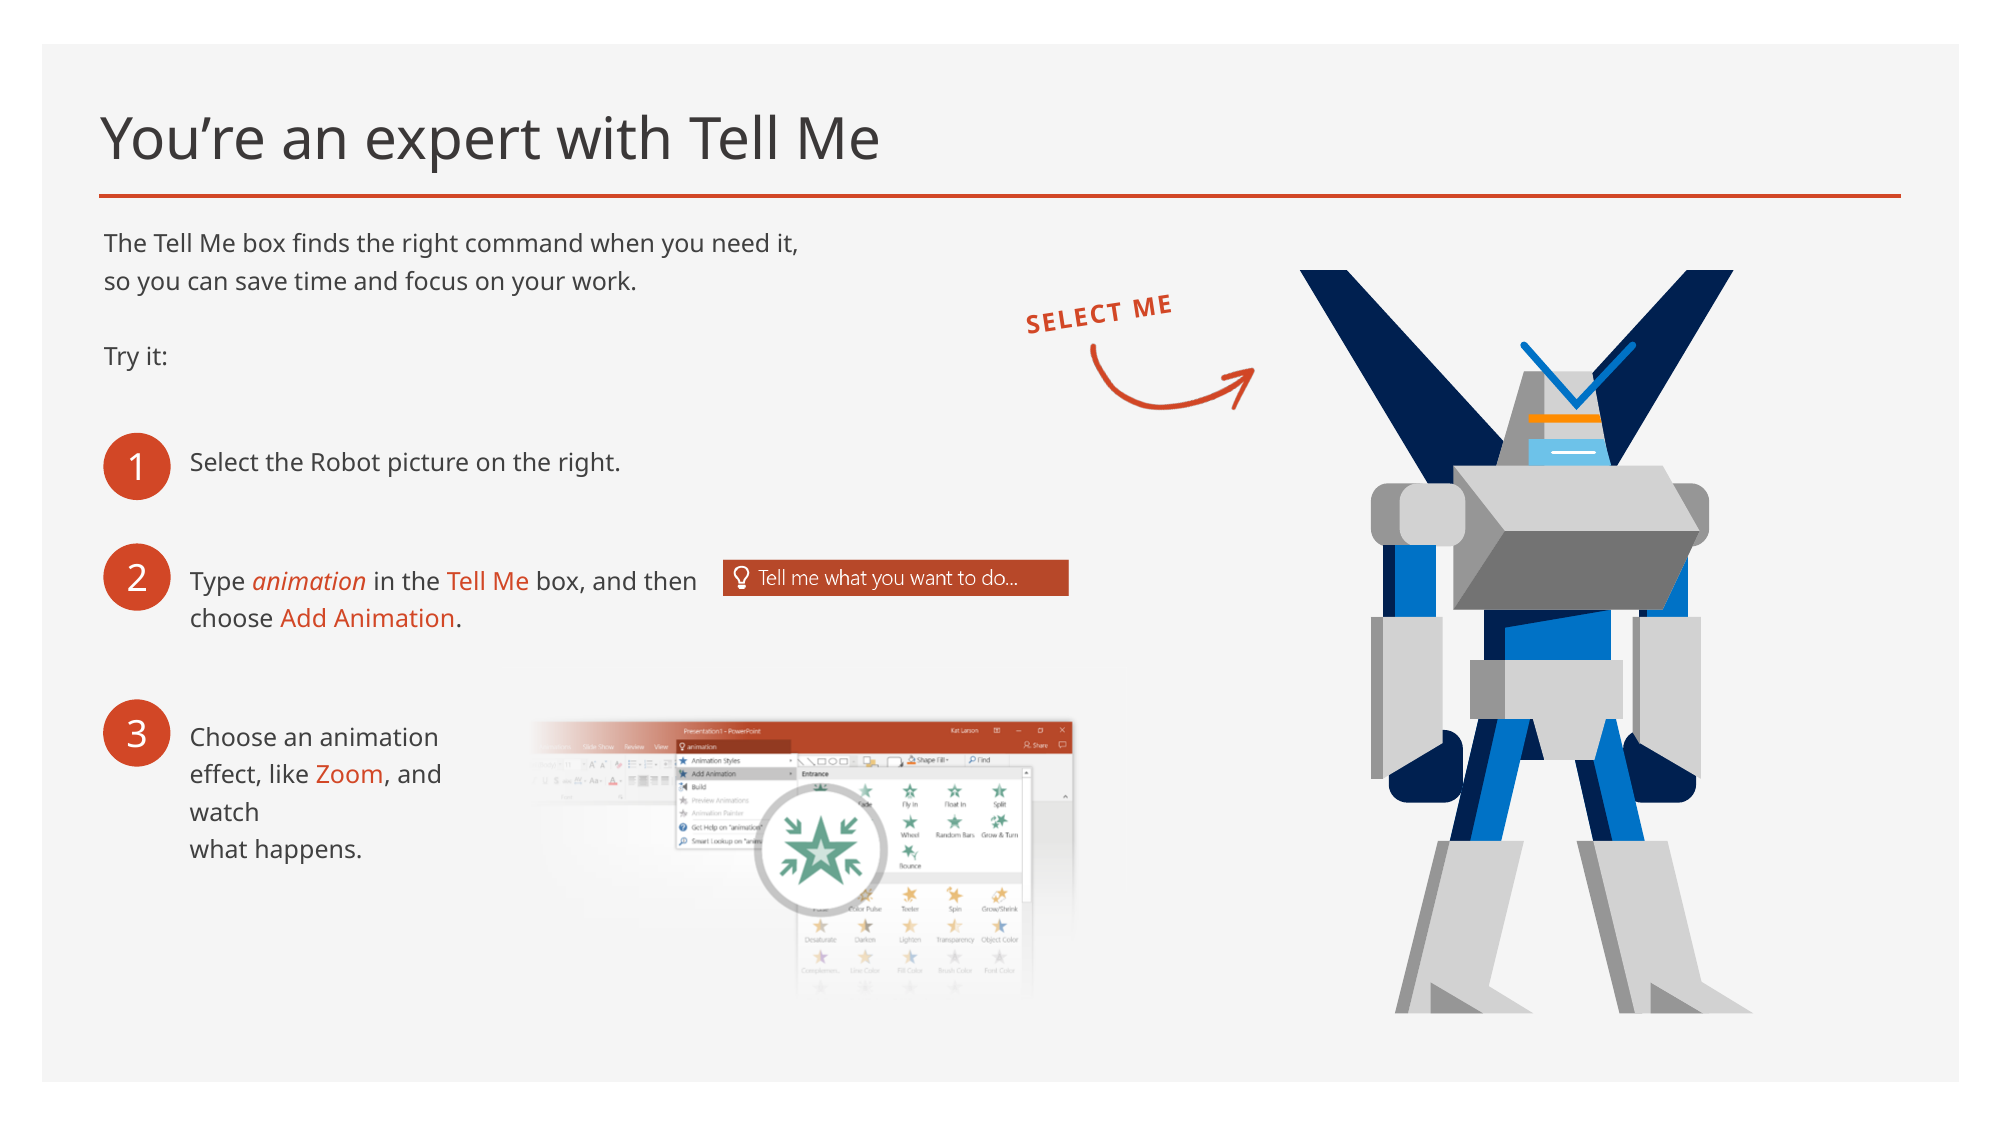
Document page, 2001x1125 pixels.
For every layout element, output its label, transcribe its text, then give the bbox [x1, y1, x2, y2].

text_box [123, 497, 151, 501]
picture [1298, 270, 1754, 1014]
text_box [121, 607, 153, 611]
picture [1075, 273, 1276, 467]
text_box Select the Robot picture on the right. [174, 439, 687, 517]
text_box The Tell Me box finds the right command when you need it, so you can save time and focus on your work. Try it: [88, 212, 928, 416]
picture [723, 559, 1069, 596]
title You’re an expert with Tell Me [85, 73, 1214, 179]
text_box SELECT ME [987, 274, 1205, 379]
text_box 3 [91, 702, 183, 763]
text_box [121, 763, 152, 767]
text_box 1 [91, 435, 184, 497]
picture [502, 667, 1127, 1068]
text_box Choose an animation effect, like Zoom, and watch what happens. [174, 706, 502, 944]
text_box Type animation in the Tell Me box, and then choose Add Animation. [174, 550, 750, 700]
text_box 2 [91, 546, 184, 607]
